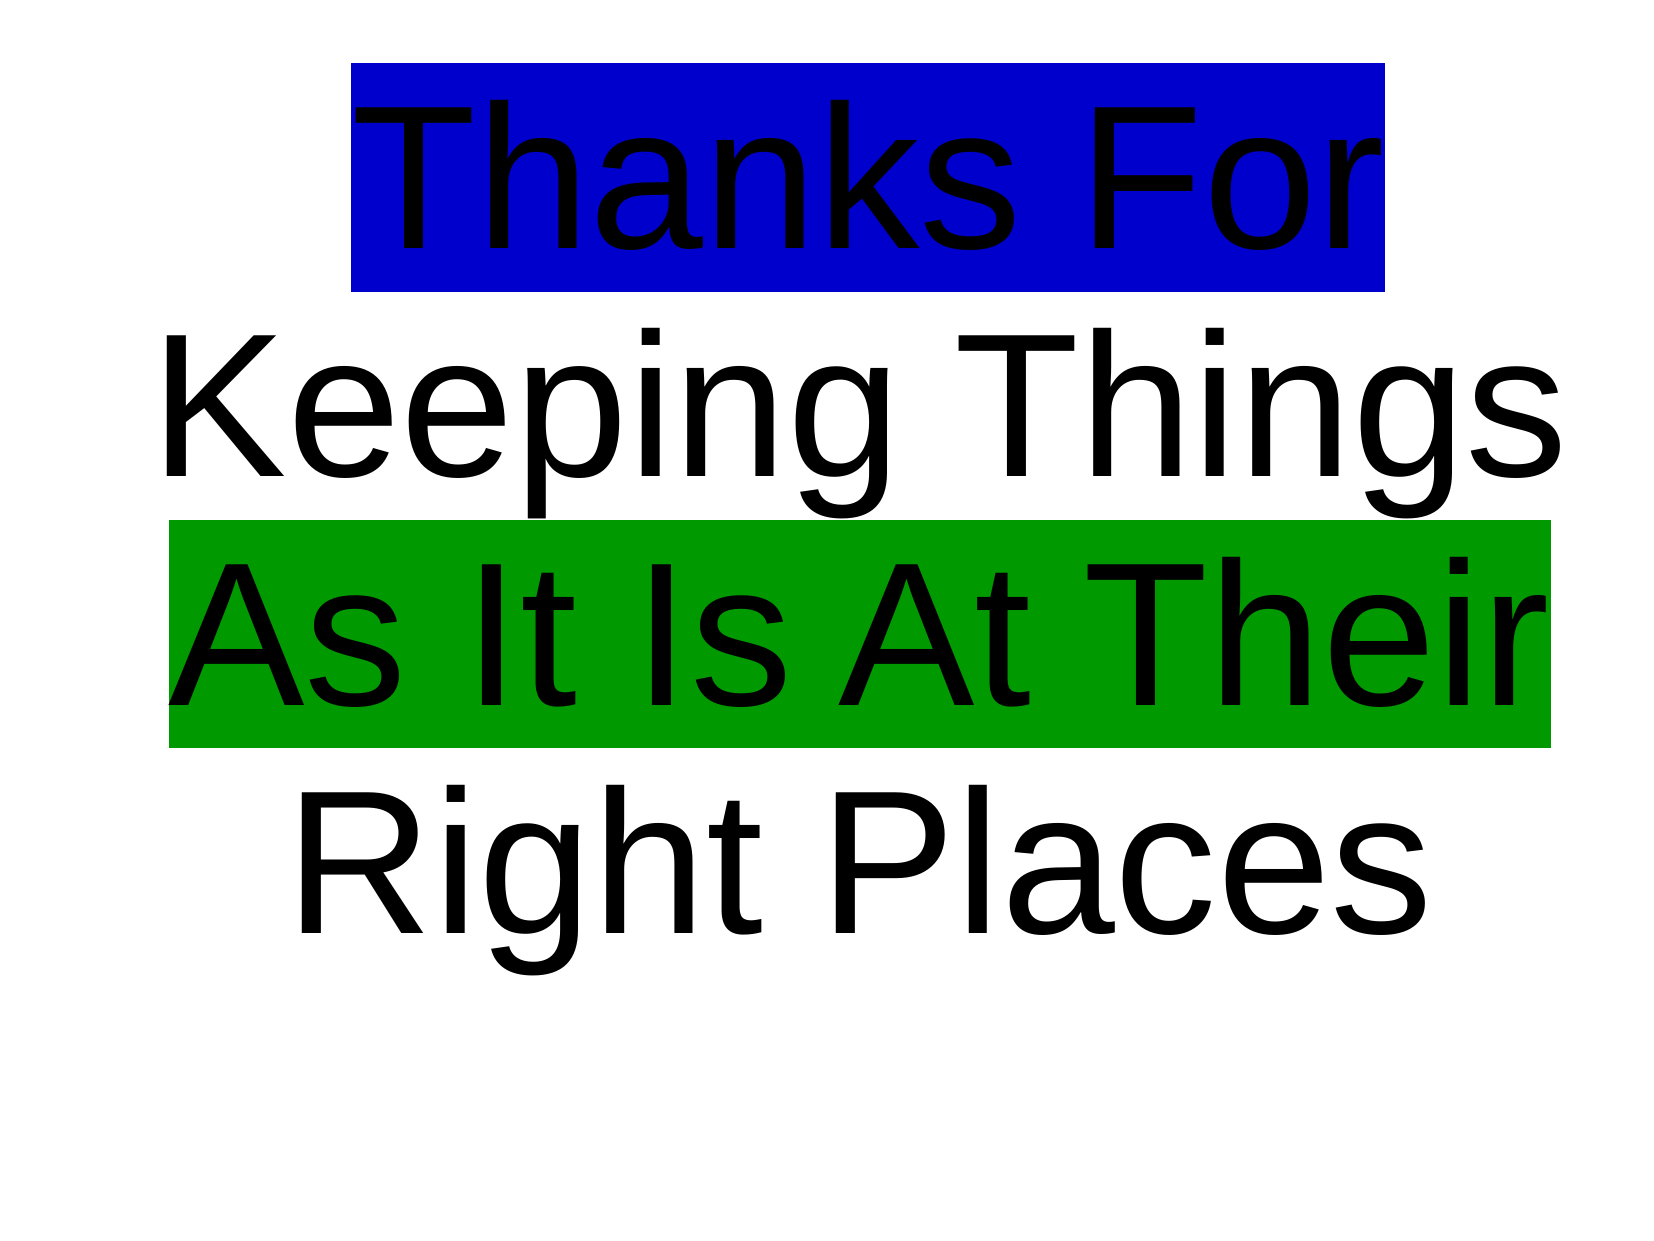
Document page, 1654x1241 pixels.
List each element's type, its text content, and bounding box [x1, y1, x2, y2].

list Thanks For Keeping Things As It Is At Their Right Places [82, 30, 1571, 1010]
